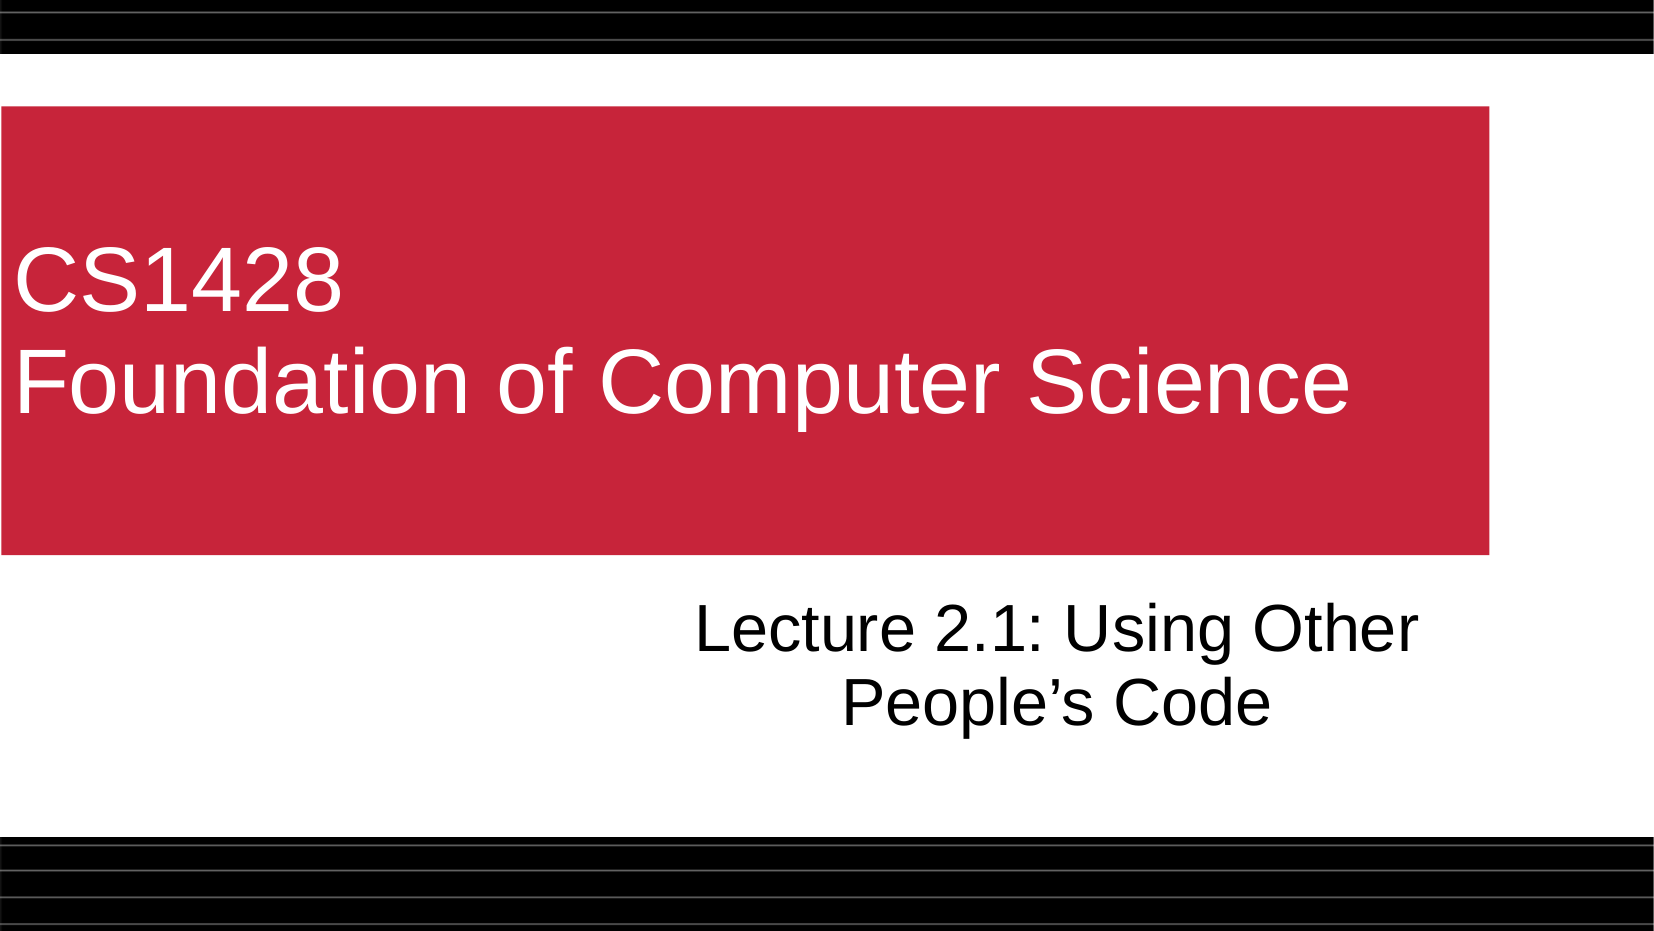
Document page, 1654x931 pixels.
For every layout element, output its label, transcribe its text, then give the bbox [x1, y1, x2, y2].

title CS1428 Foundation of Computer Science [1, 106, 1490, 556]
picture [0, 837, 1654, 931]
picture [0, 0, 1654, 54]
subtitle Lecture 2.1: Using Other People’s Code [625, 590, 1489, 804]
